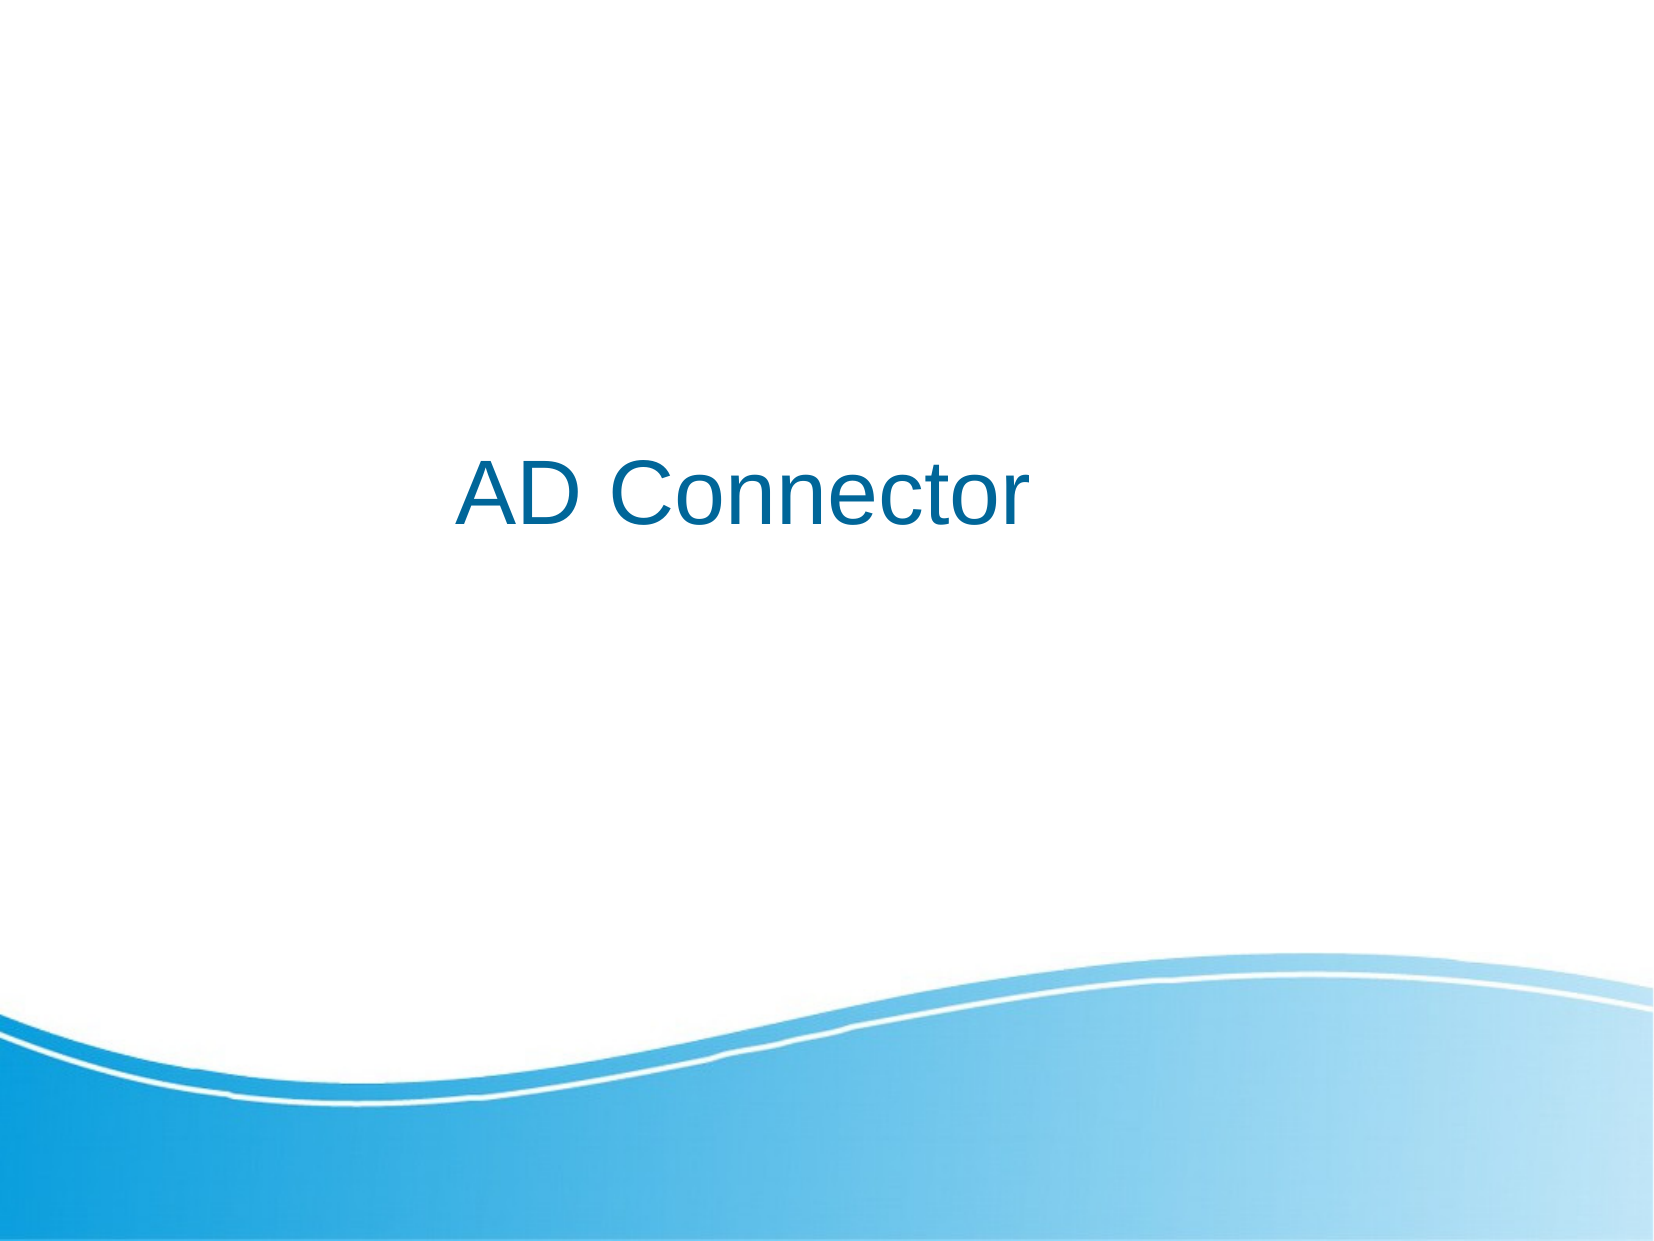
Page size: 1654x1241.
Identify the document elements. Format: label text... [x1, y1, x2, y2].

title AD Connector [0, 384, 1489, 592]
